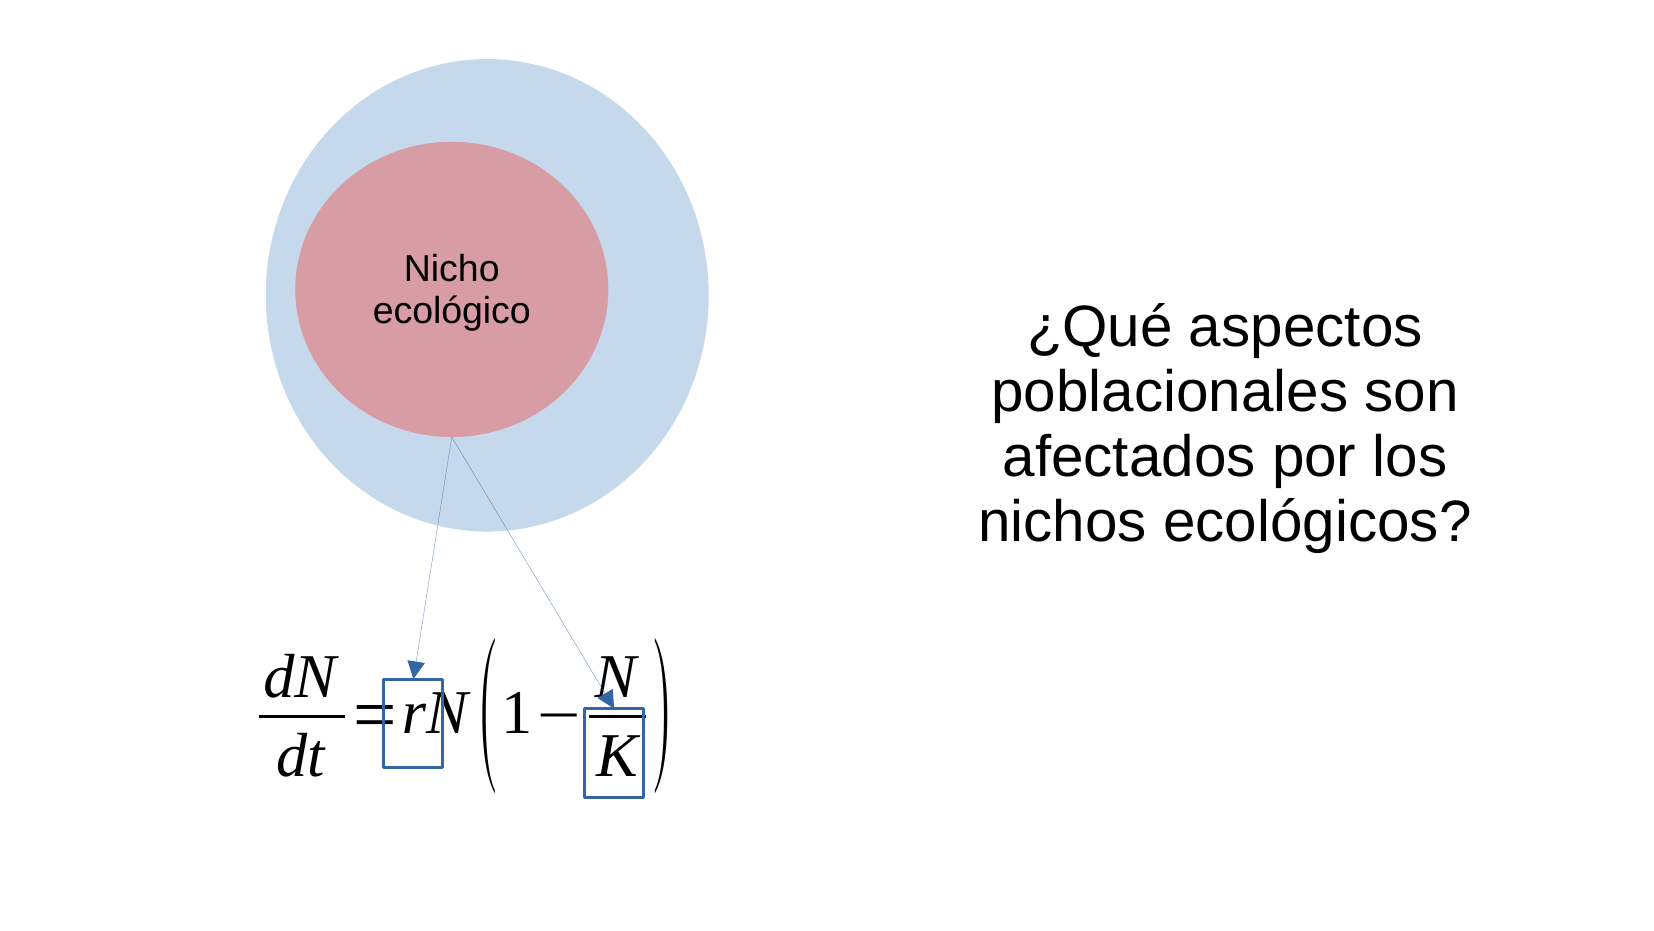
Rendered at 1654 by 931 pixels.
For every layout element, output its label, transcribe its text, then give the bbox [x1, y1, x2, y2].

chart [250, 635, 610, 798]
chart [385, 681, 441, 766]
text_box ¿Qué aspectos poblacionales son afectados por los nichos ecológicos? [915, 286, 1536, 562]
text_box [265, 59, 709, 531]
chart [586, 710, 642, 796]
text_box Nicho ecológico [295, 141, 609, 438]
chart [571, 635, 680, 798]
text_box [438, 440, 507, 532]
